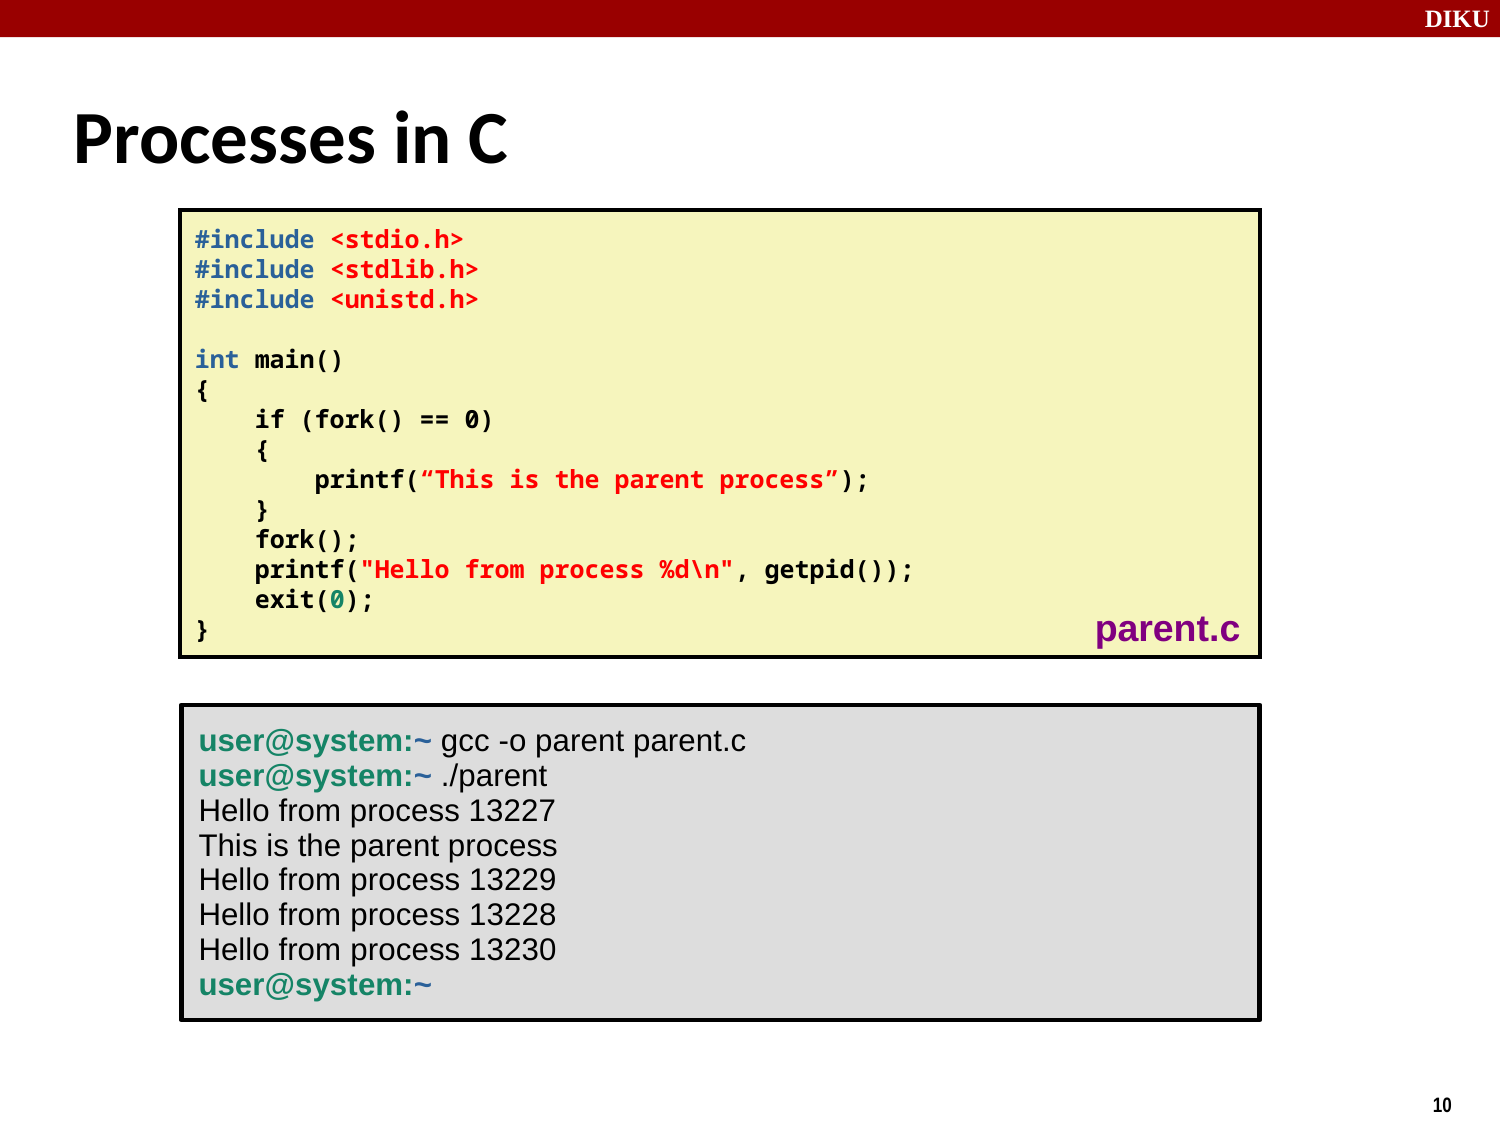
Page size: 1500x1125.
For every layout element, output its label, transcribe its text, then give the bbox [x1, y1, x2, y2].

text_box user@system:~ gcc -o parent parent.c user@system:~ ./parent Hello from process 13227 This is the parent process Hello from process 13229 Hello from process 13228 Hello from process 13230 user@system:~ [181, 705, 1260, 1021]
text_box Processes in C [58, 71, 1304, 197]
text_box #include <stdio.h> #include <stdlib.h> #include <unistd.h> int main() { if (fork() == 0) { printf(“This is the parent process”); } fork(); printf("Hello from process %d\n", getpid()); exit(0); } [180, 210, 1261, 657]
text_box parent.c [1080, 600, 1261, 657]
